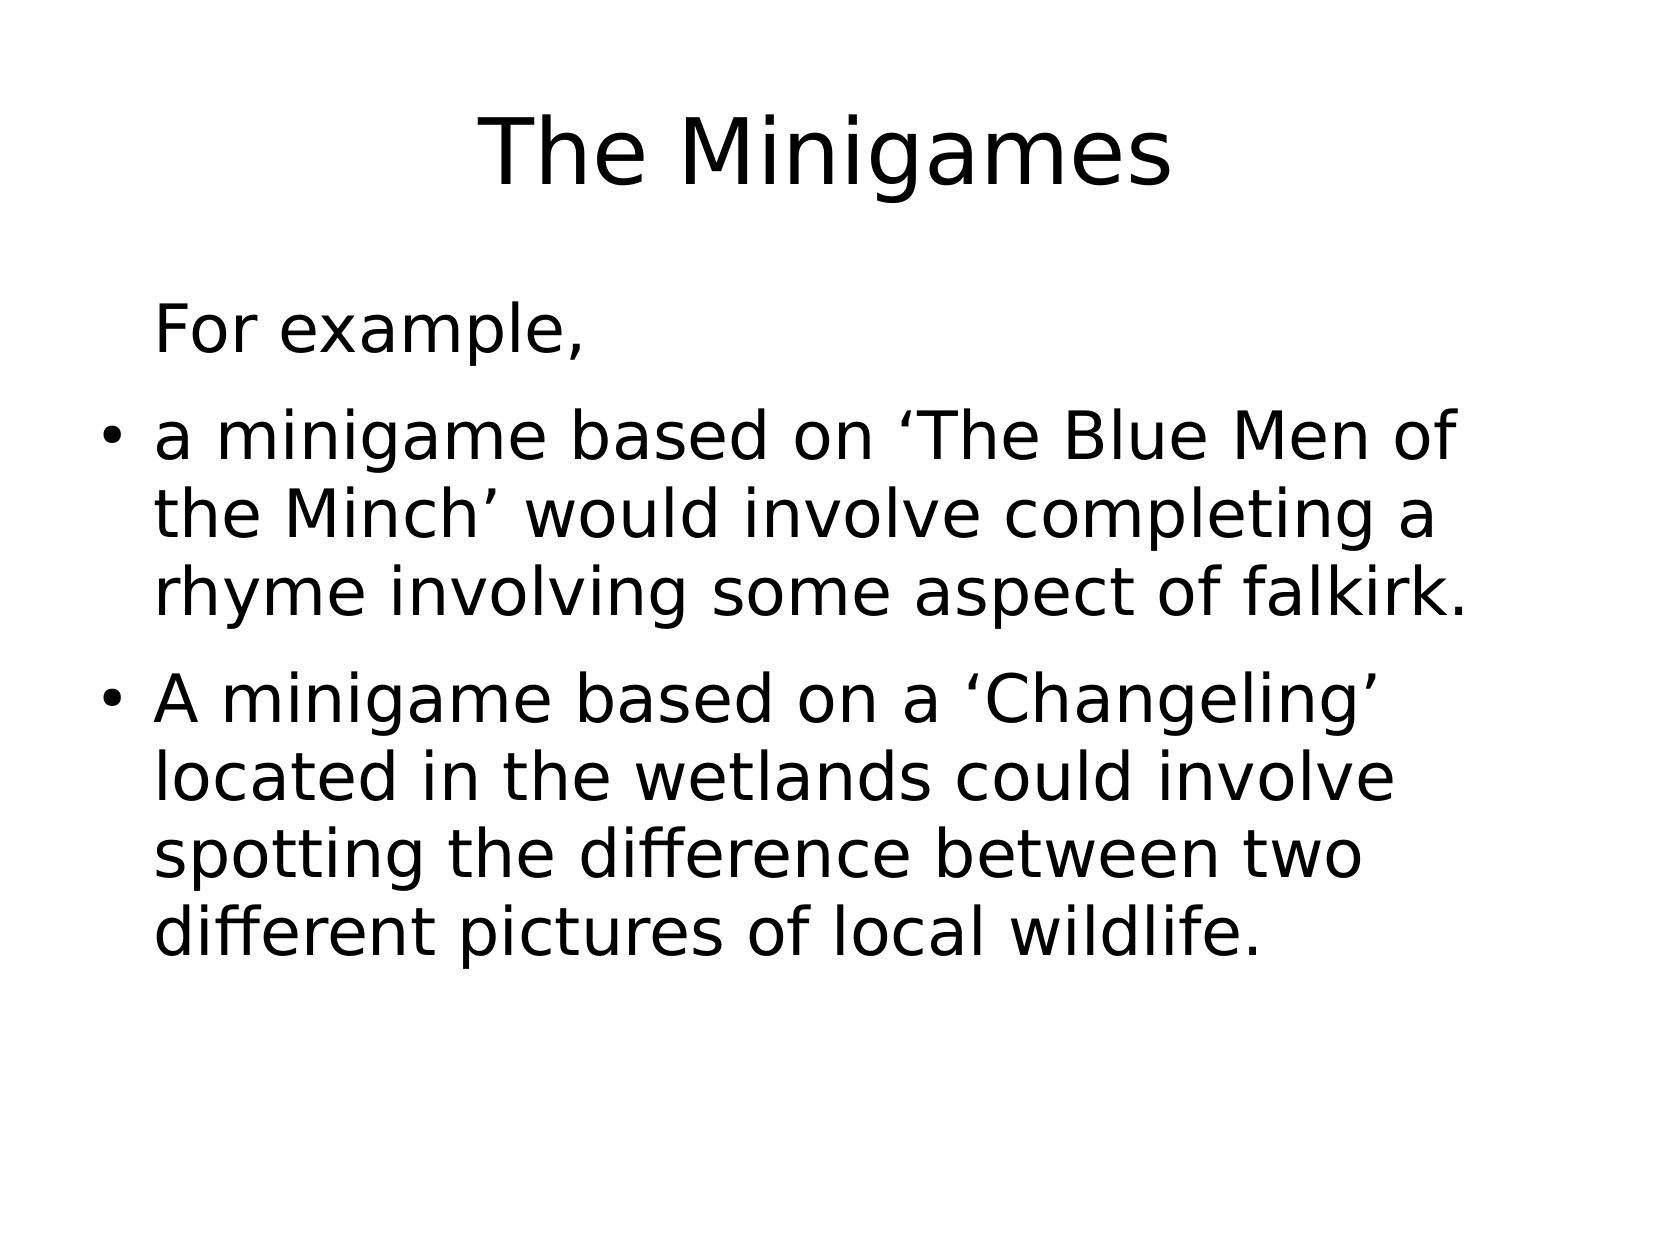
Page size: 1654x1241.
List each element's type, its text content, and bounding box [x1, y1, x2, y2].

list For example, a minigame based on ‘The Blue Men of the Minch’ would involve completing a rhyme involving some aspect of falkirk. A minigame based on a ‘Changeling’ located in the wetlands could involve spotting the difference between two different pictures of local wildlife. [82, 290, 1571, 1010]
title The Minigames [82, 49, 1571, 257]
